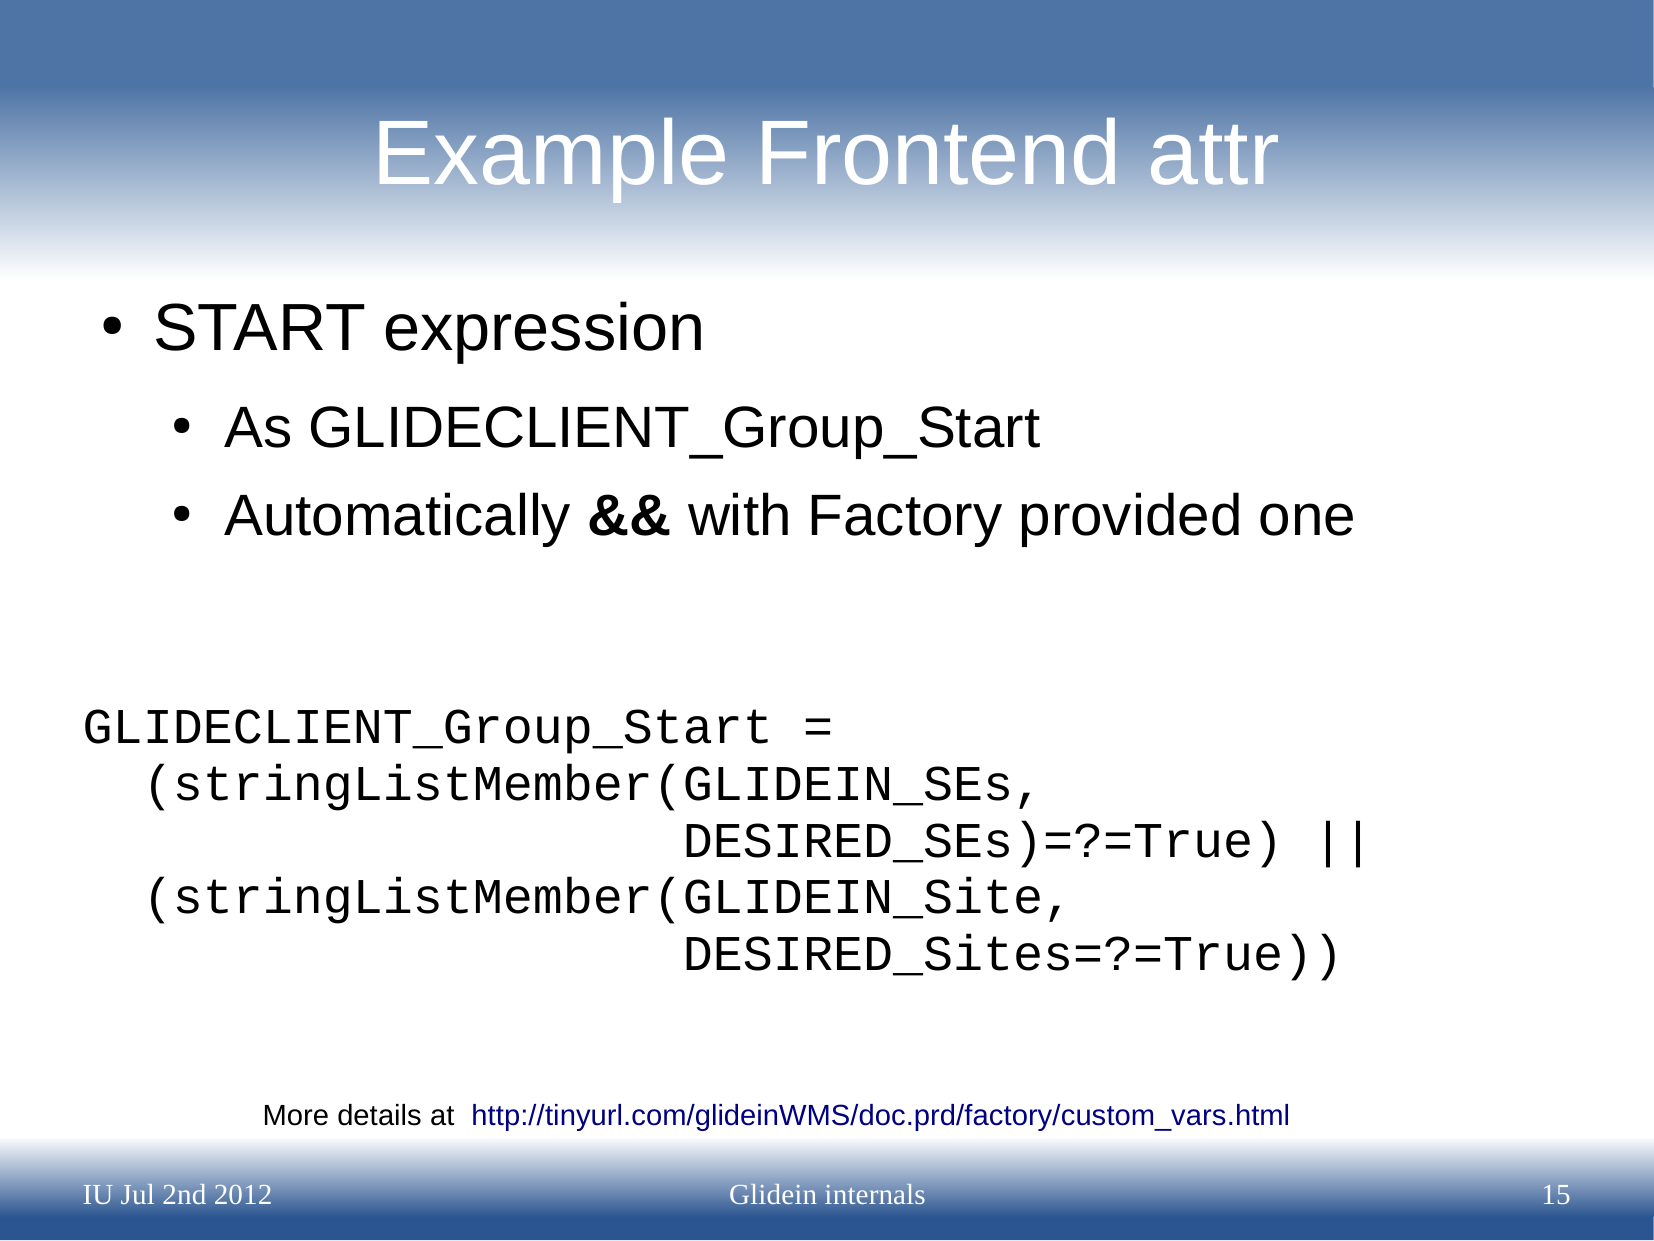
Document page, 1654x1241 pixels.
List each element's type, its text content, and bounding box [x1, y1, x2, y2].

title Example Frontend attr [82, 56, 1571, 250]
list START expression As GLIDECLIENT_Group_Start Automatically && with Factory provided one GLIDECLIENT_Group_Start = (stringListMember(GLIDEIN_SEs, DESIRED_SEs)=?=True) || (stringListMember(GLIDEIN_Site, DESIRED_Sites=?=True)) [82, 290, 1571, 1109]
text_box More details at http://tinyurl.com/glideinWMS/doc.prd/factory/custom_vars.html [265, 1099, 1289, 1135]
